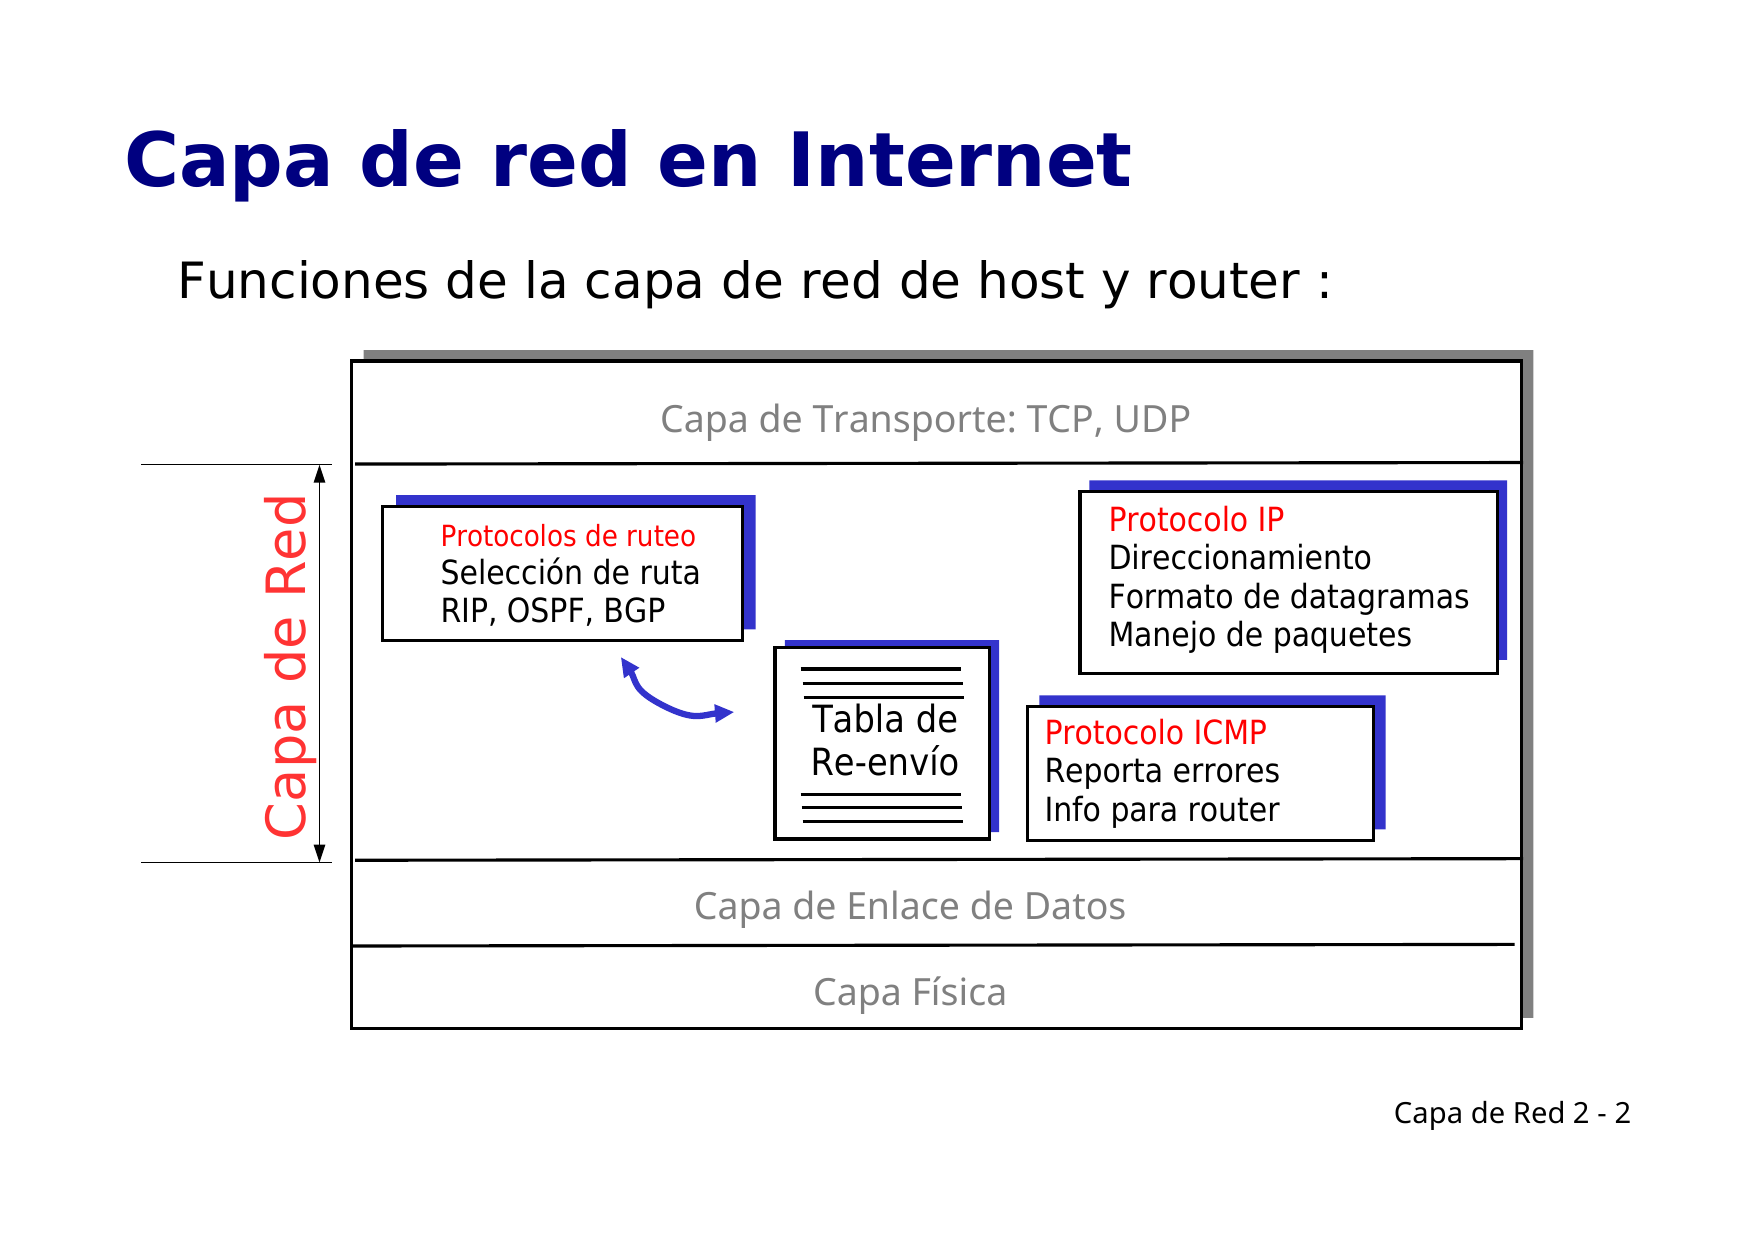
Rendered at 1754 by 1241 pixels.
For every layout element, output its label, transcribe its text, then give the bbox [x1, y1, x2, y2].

title Capa de red en Internet [109, 59, 1696, 262]
text_box Protocolo ICMP Reporta errores Info para router [1029, 706, 1370, 837]
text_box Capa de Enlace de Datos [679, 871, 1142, 939]
text_box Protocolo IP Direccionamiento Formato de datagramas Manejo de paquetes [1093, 492, 1485, 663]
text_box [351, 350, 1534, 1029]
list Funciones de la capa de red de host y router : [162, 244, 1512, 320]
text_box Protocolos de ruteo Selección de ruta RIP, OSPF, BGP [425, 511, 717, 639]
text_box Capa Física [798, 957, 1023, 1024]
text_box Tabla de Re-envío [795, 689, 975, 793]
text_box Capa de Transporte: TCP, UDP [645, 384, 1207, 452]
